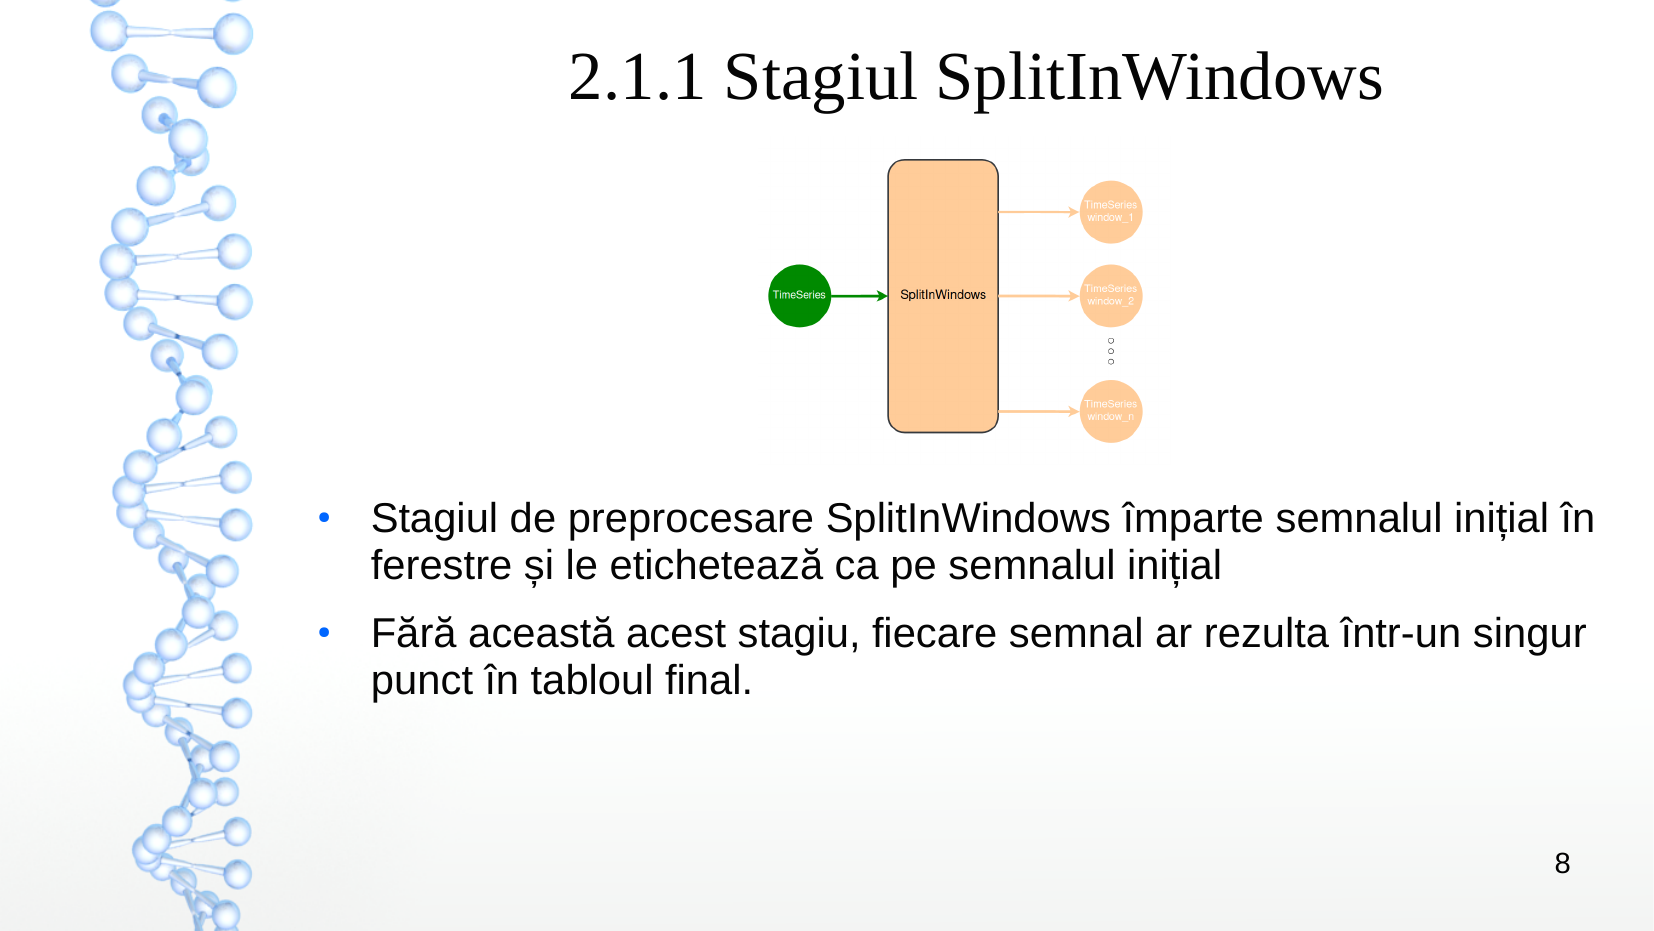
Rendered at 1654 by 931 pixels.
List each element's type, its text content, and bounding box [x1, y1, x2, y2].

picture [0, 0, 1654, 931]
title 2.1.1 Stagiul SplitInWindows [300, 0, 1654, 154]
list Stagiul de preprocesare SplitInWindows împarte semnalul inițial în ferestre și le etichetează ca pe semnalul inițial Fără această acest stagiu, fiecare semnal ar rezulta într-un singur punct în tabloul final. [300, 495, 1651, 781]
